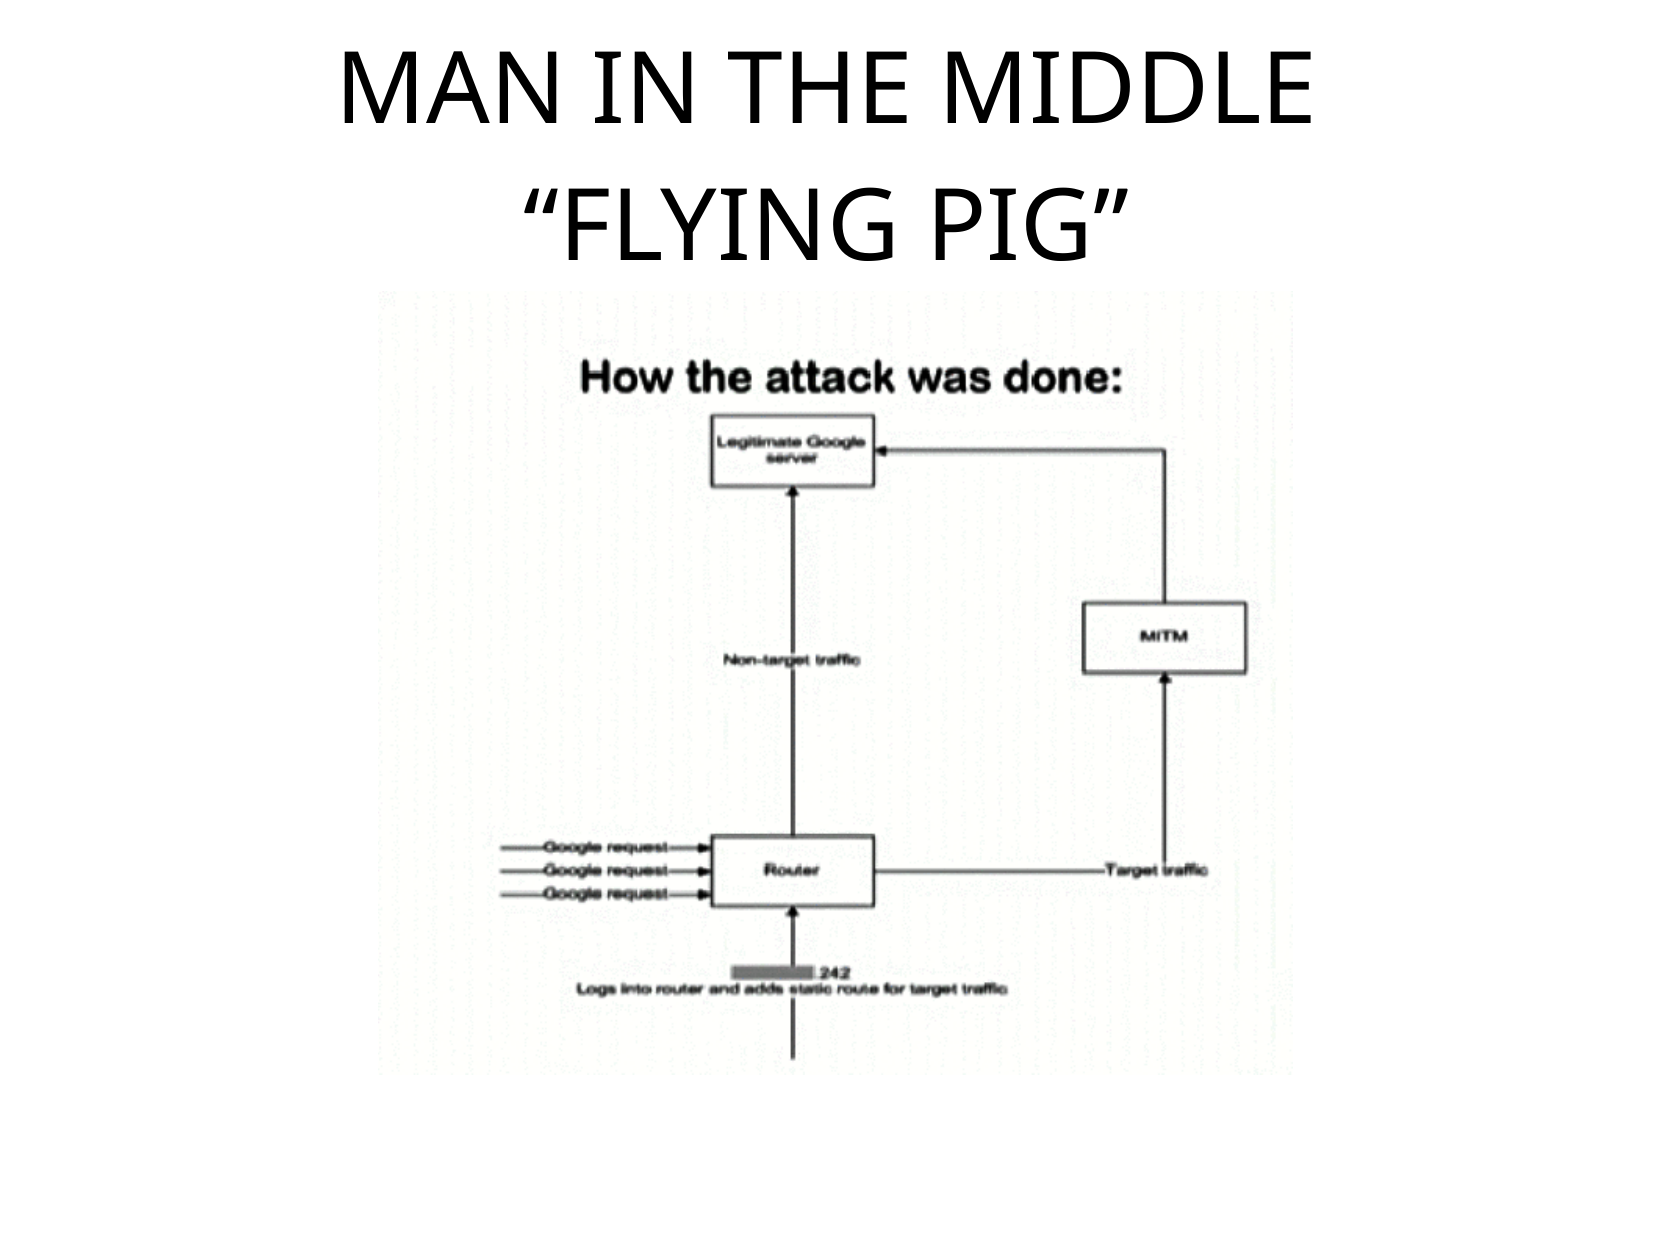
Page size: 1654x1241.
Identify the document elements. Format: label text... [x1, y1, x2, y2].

picture [378, 291, 1293, 1075]
text_box MAN IN THE MIDDLE “FLYING PIG” [82, 39, 1571, 267]
